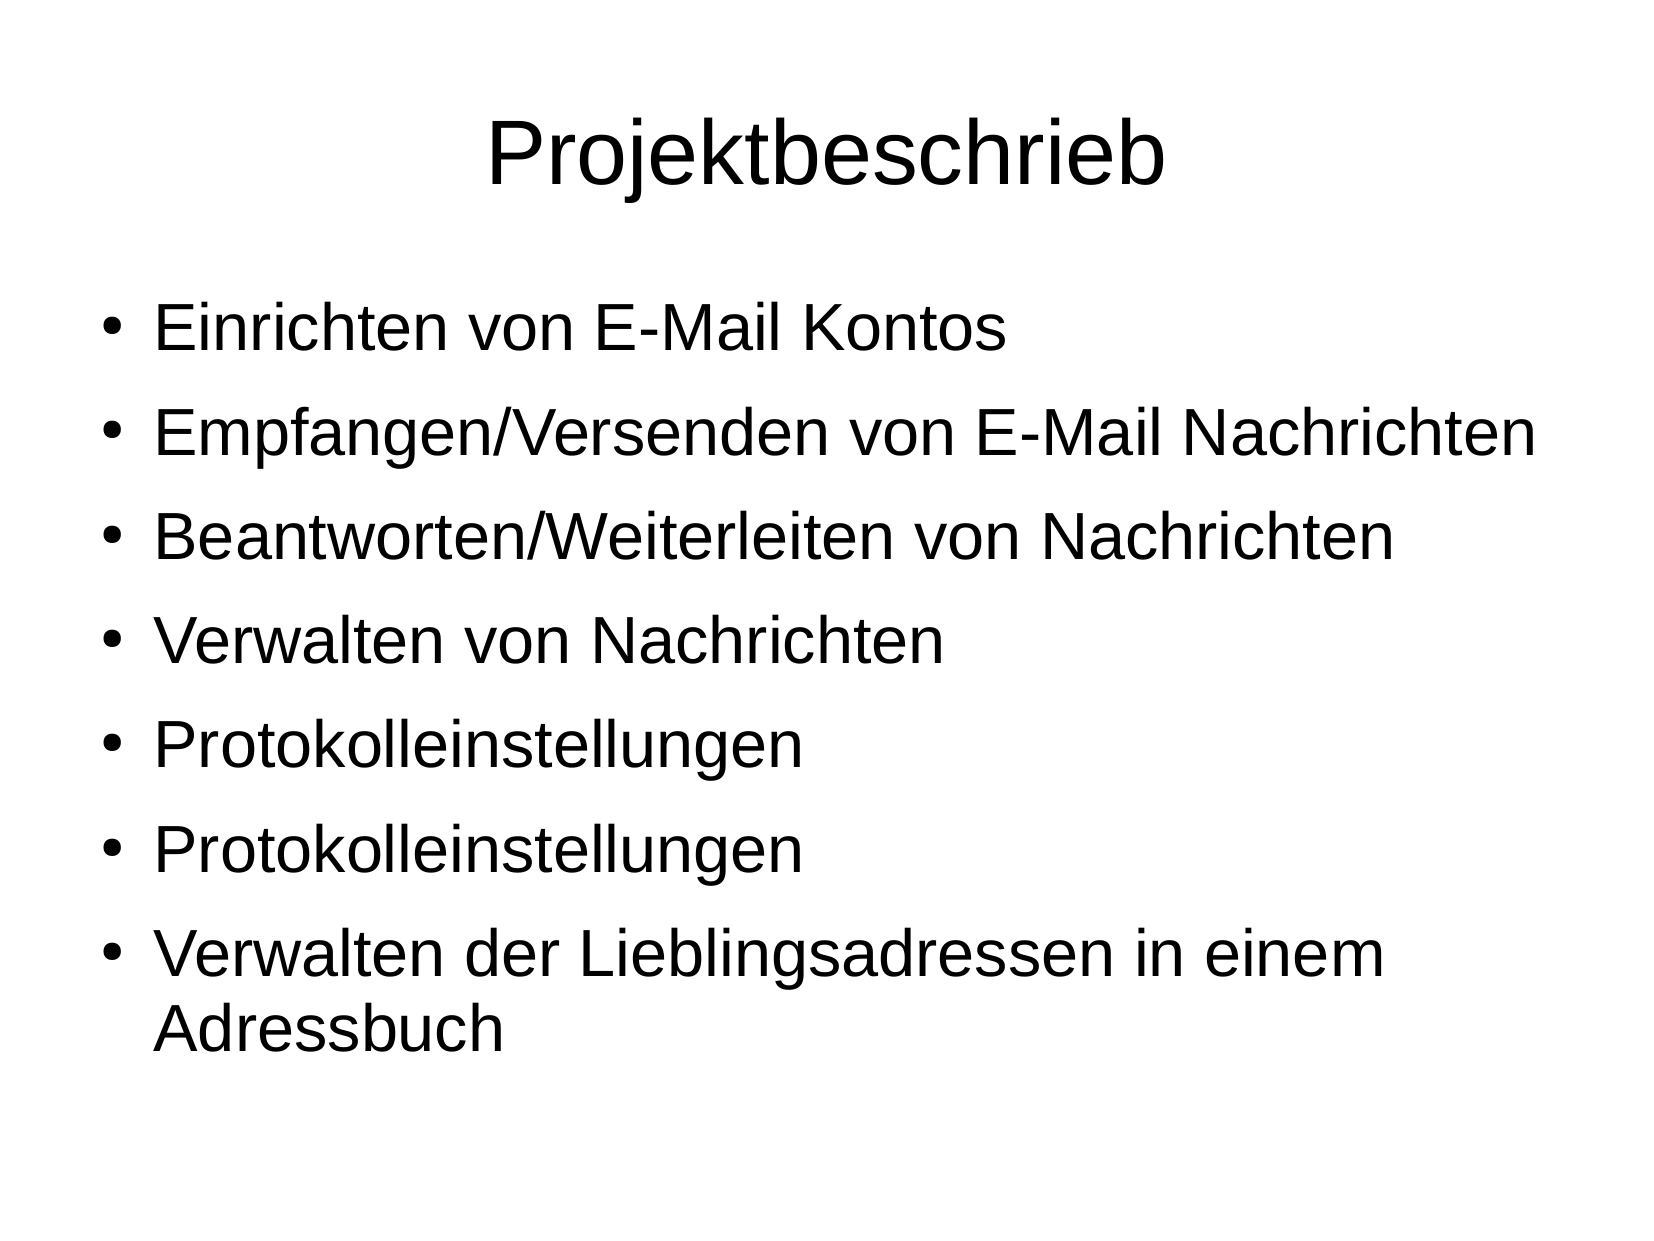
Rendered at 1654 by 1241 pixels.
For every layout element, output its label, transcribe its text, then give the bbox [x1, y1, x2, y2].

title Projektbeschrieb [82, 49, 1571, 257]
list Einrichten von E-Mail Kontos Empfangen/Versenden von E-Mail Nachrichten Beantworten/Weiterleiten von Nachrichten Verwalten von Nachrichten Protokolleinstellungen Protokolleinstellungen Verwalten der Lieblingsadressen in einem Adressbuch [82, 290, 1571, 1109]
